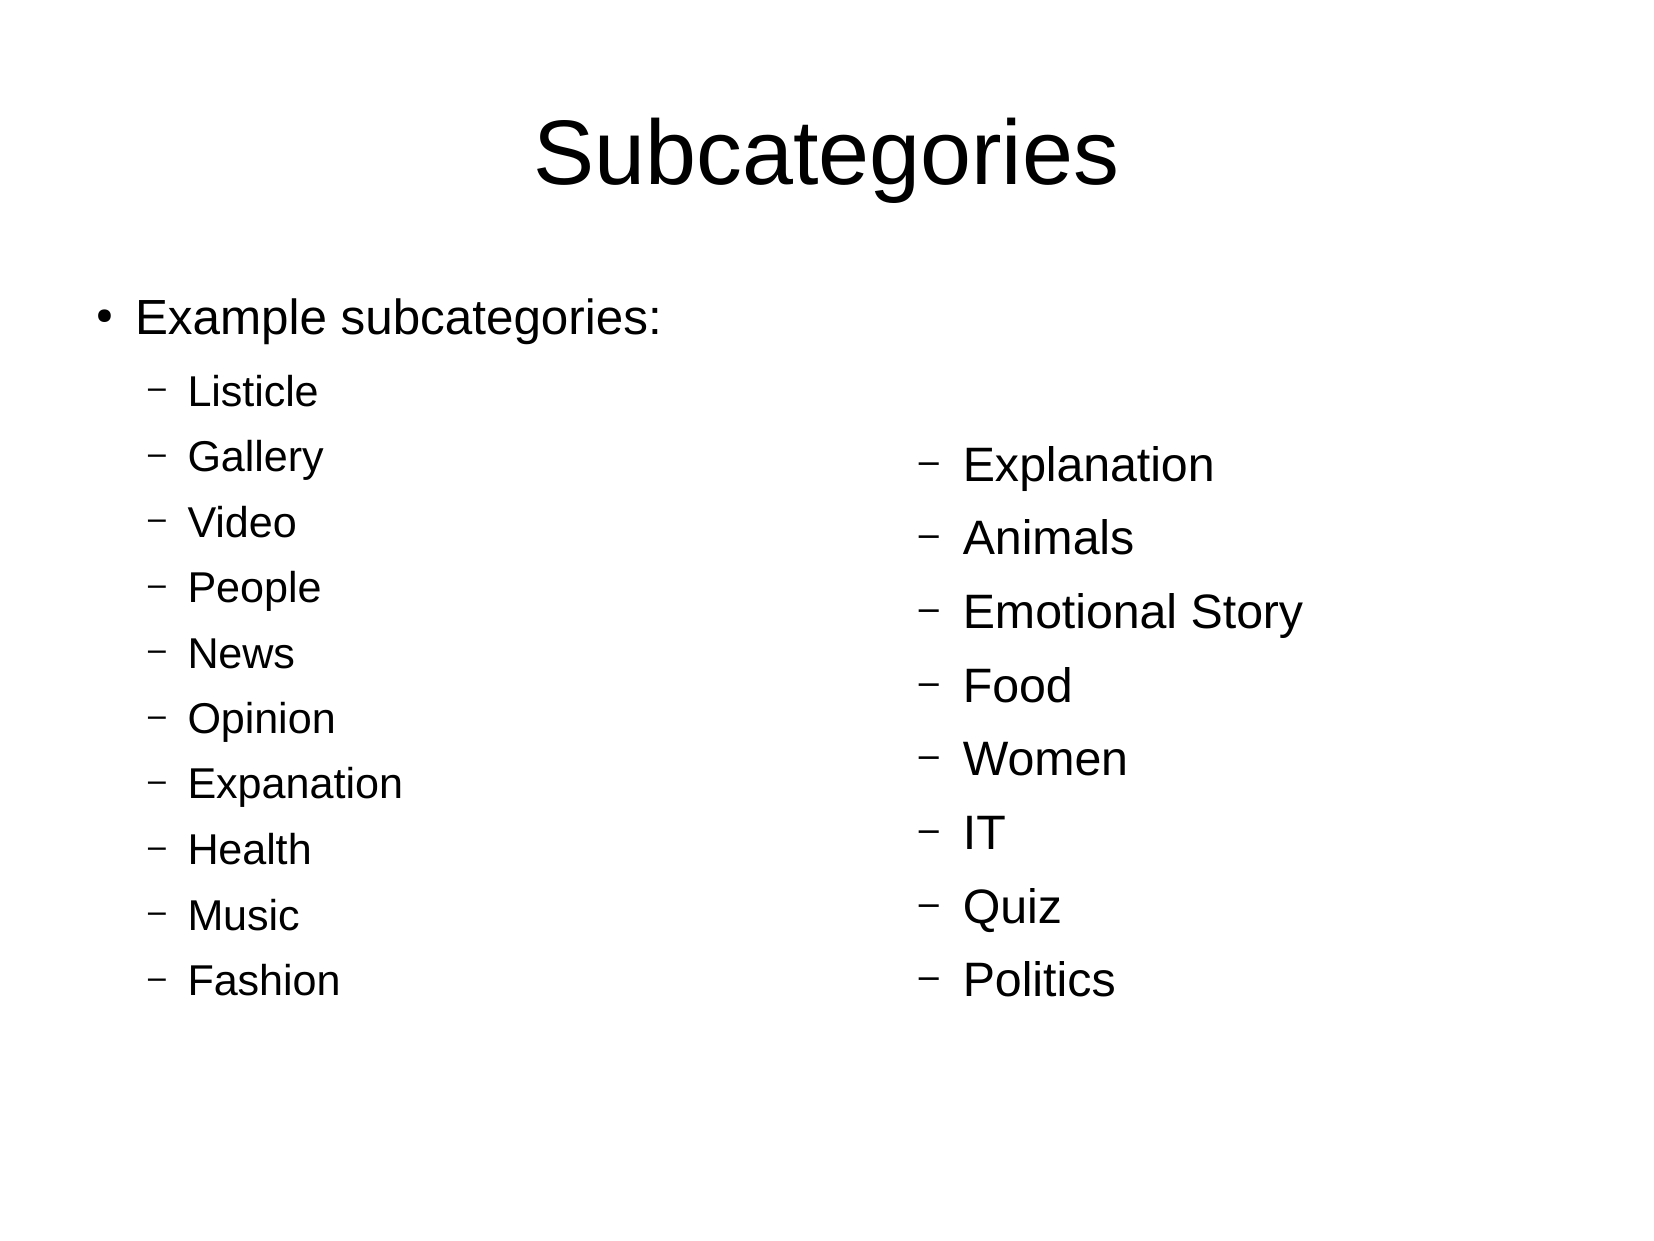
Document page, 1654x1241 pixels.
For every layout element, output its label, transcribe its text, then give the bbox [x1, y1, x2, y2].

title Subcategories [82, 49, 1571, 257]
list Explanation Animals Emotional Story Food Women IT Quiz Politics [845, 290, 1572, 1010]
list Example subcategories: Listicle Gallery Video People News Opinion Expanation Health Music Fashion [82, 290, 809, 1010]
